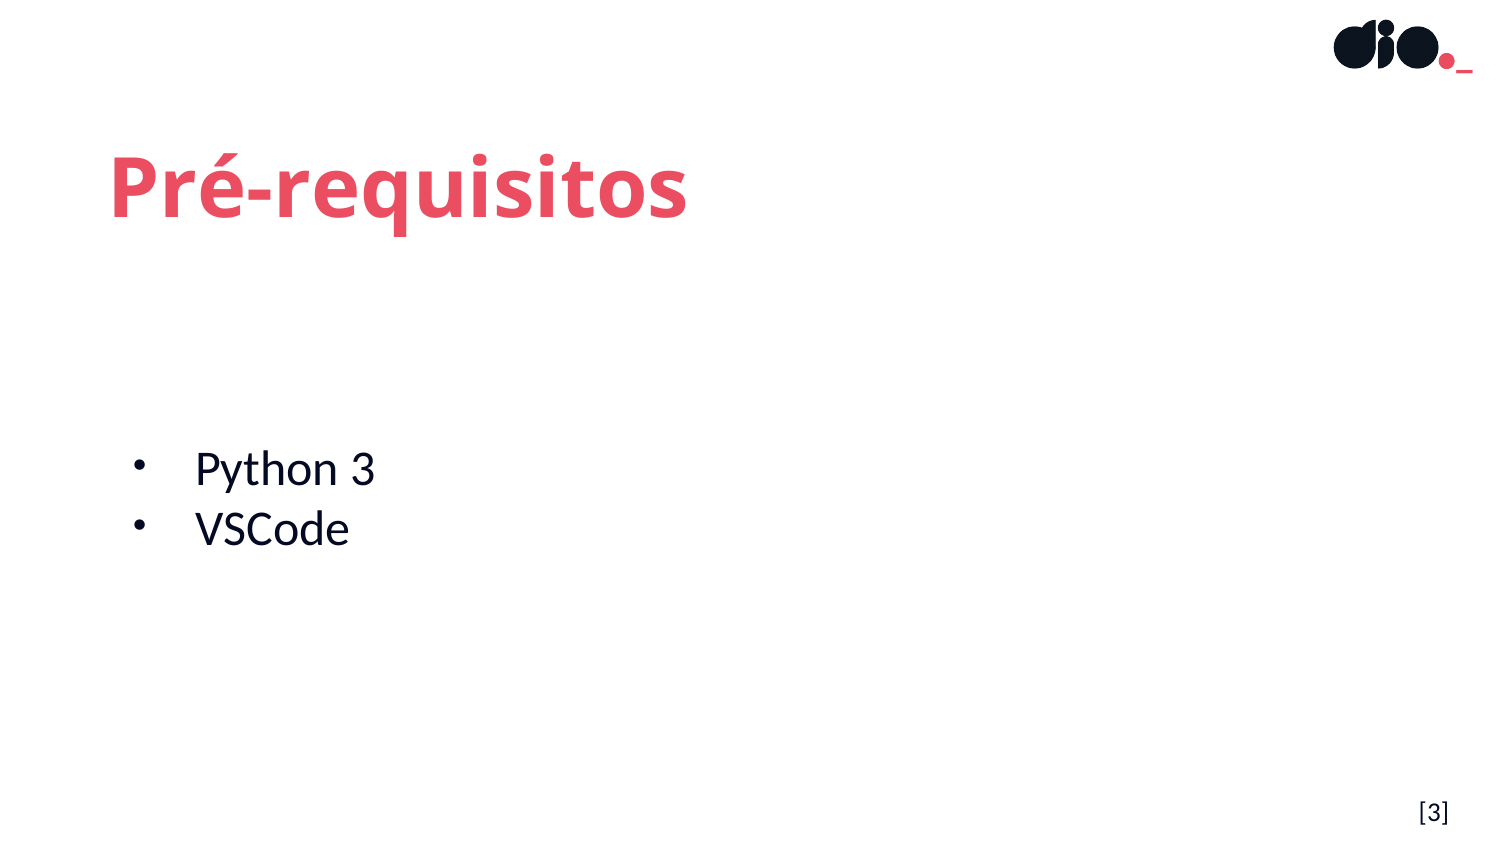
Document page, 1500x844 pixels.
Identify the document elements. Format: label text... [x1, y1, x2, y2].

text_box [] [1403, 779, 1494, 844]
text_box Pré-requisitos [92, 104, 1408, 243]
text_box Python 3 VSCode [92, 243, 1408, 749]
